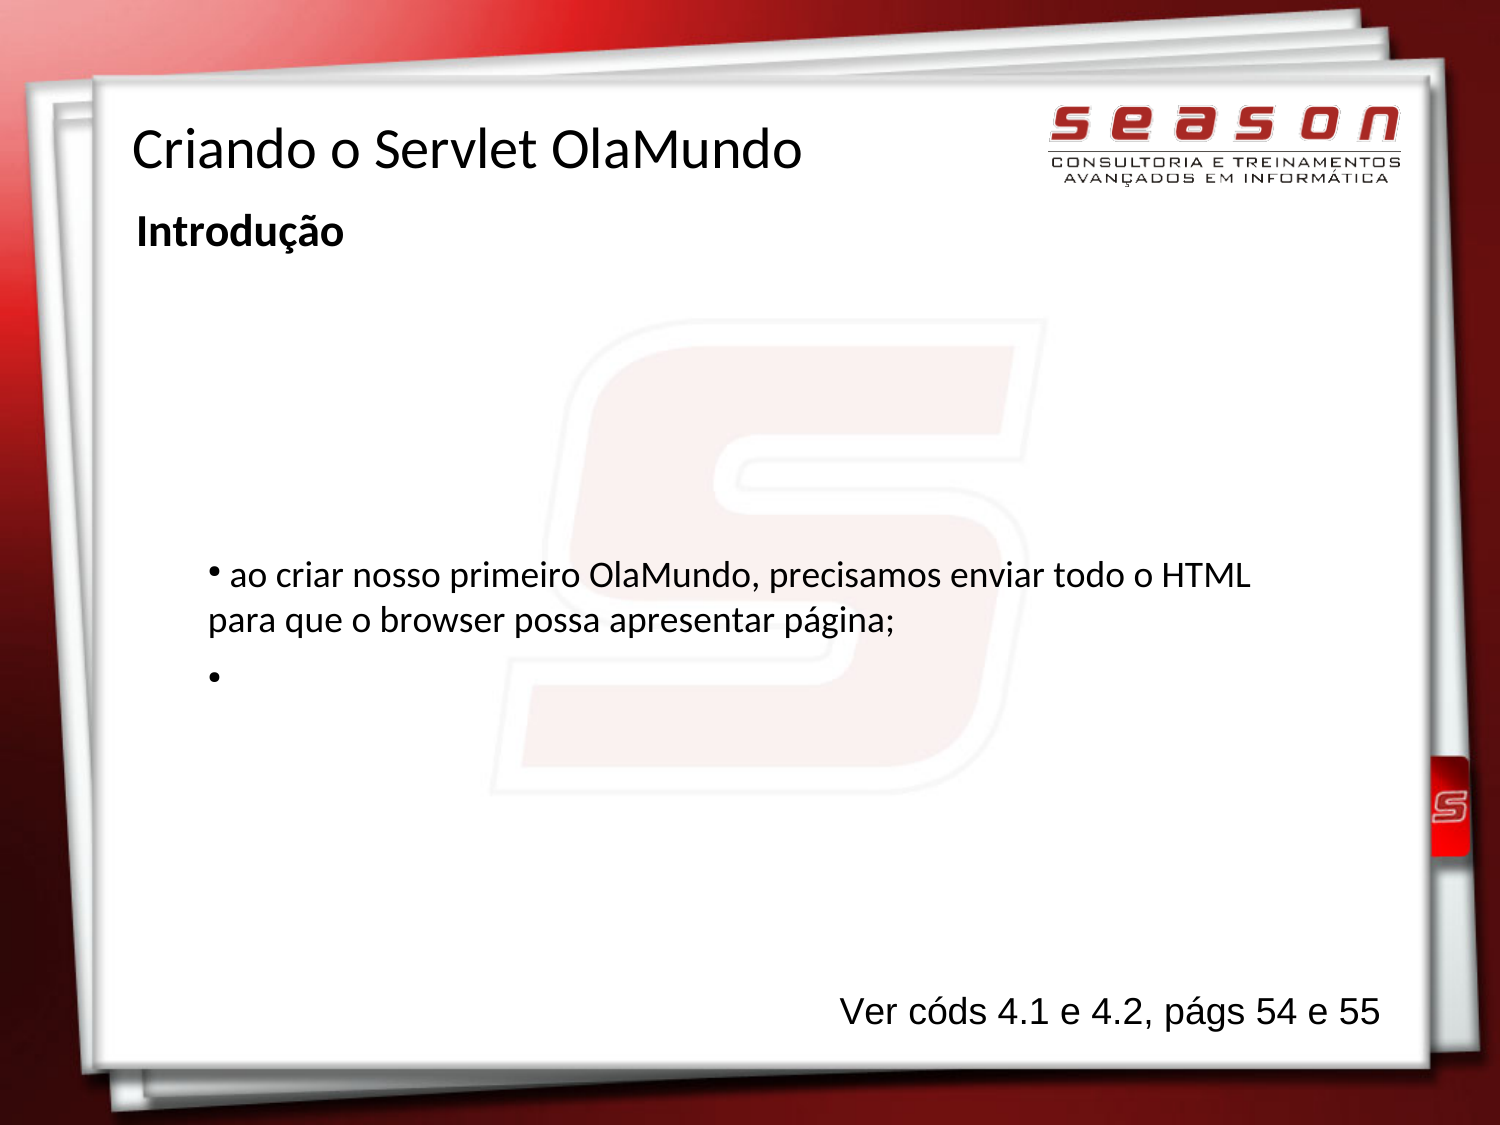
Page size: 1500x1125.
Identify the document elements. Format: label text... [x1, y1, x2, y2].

title Criando o Servlet OlaMundo [118, 33, 1394, 257]
text_box Ver códs 4.1 e 4.2, págs 54 e 55 [708, 979, 1396, 1040]
text_box ao criar nosso primeiro OlaMundo, precisamos enviar todo o HTML para que o browser possa apresentar página; [207, 357, 1328, 894]
text_box Introdução [119, 200, 1240, 256]
picture [0, 0, 1500, 1125]
